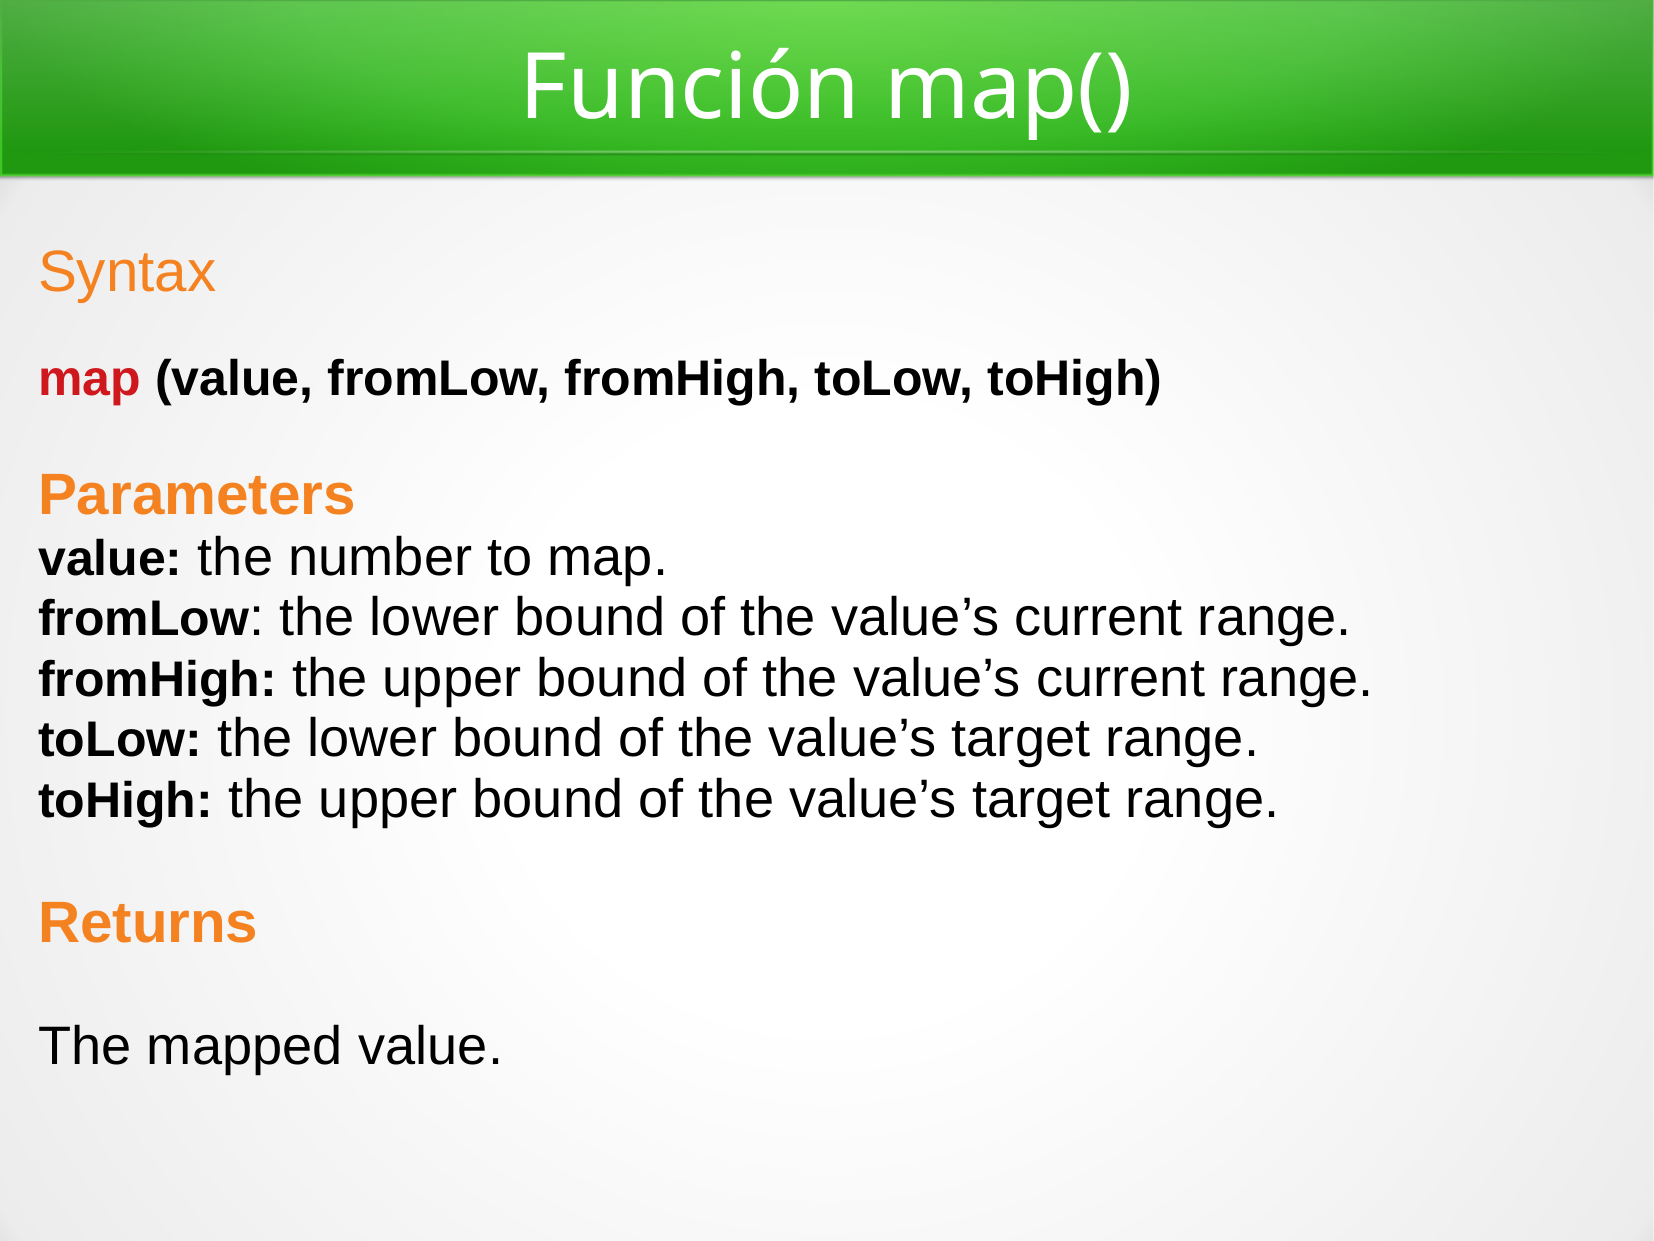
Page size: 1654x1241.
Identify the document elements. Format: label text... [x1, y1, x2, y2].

text_box Syntax map (value, fromLow, fromHigh, toLow, toHigh) Parameters value: the number to map. fromLow: the lower bound of the value’s current range. fromHigh: the upper bound of the value’s current range. toLow: the lower bound of the value’s target range. toHigh: the upper bound of the value’s target range. Returns The mapped value. [23, 188, 1654, 1205]
title Función map() [82, 11, 1571, 154]
picture [0, 0, 1654, 1241]
